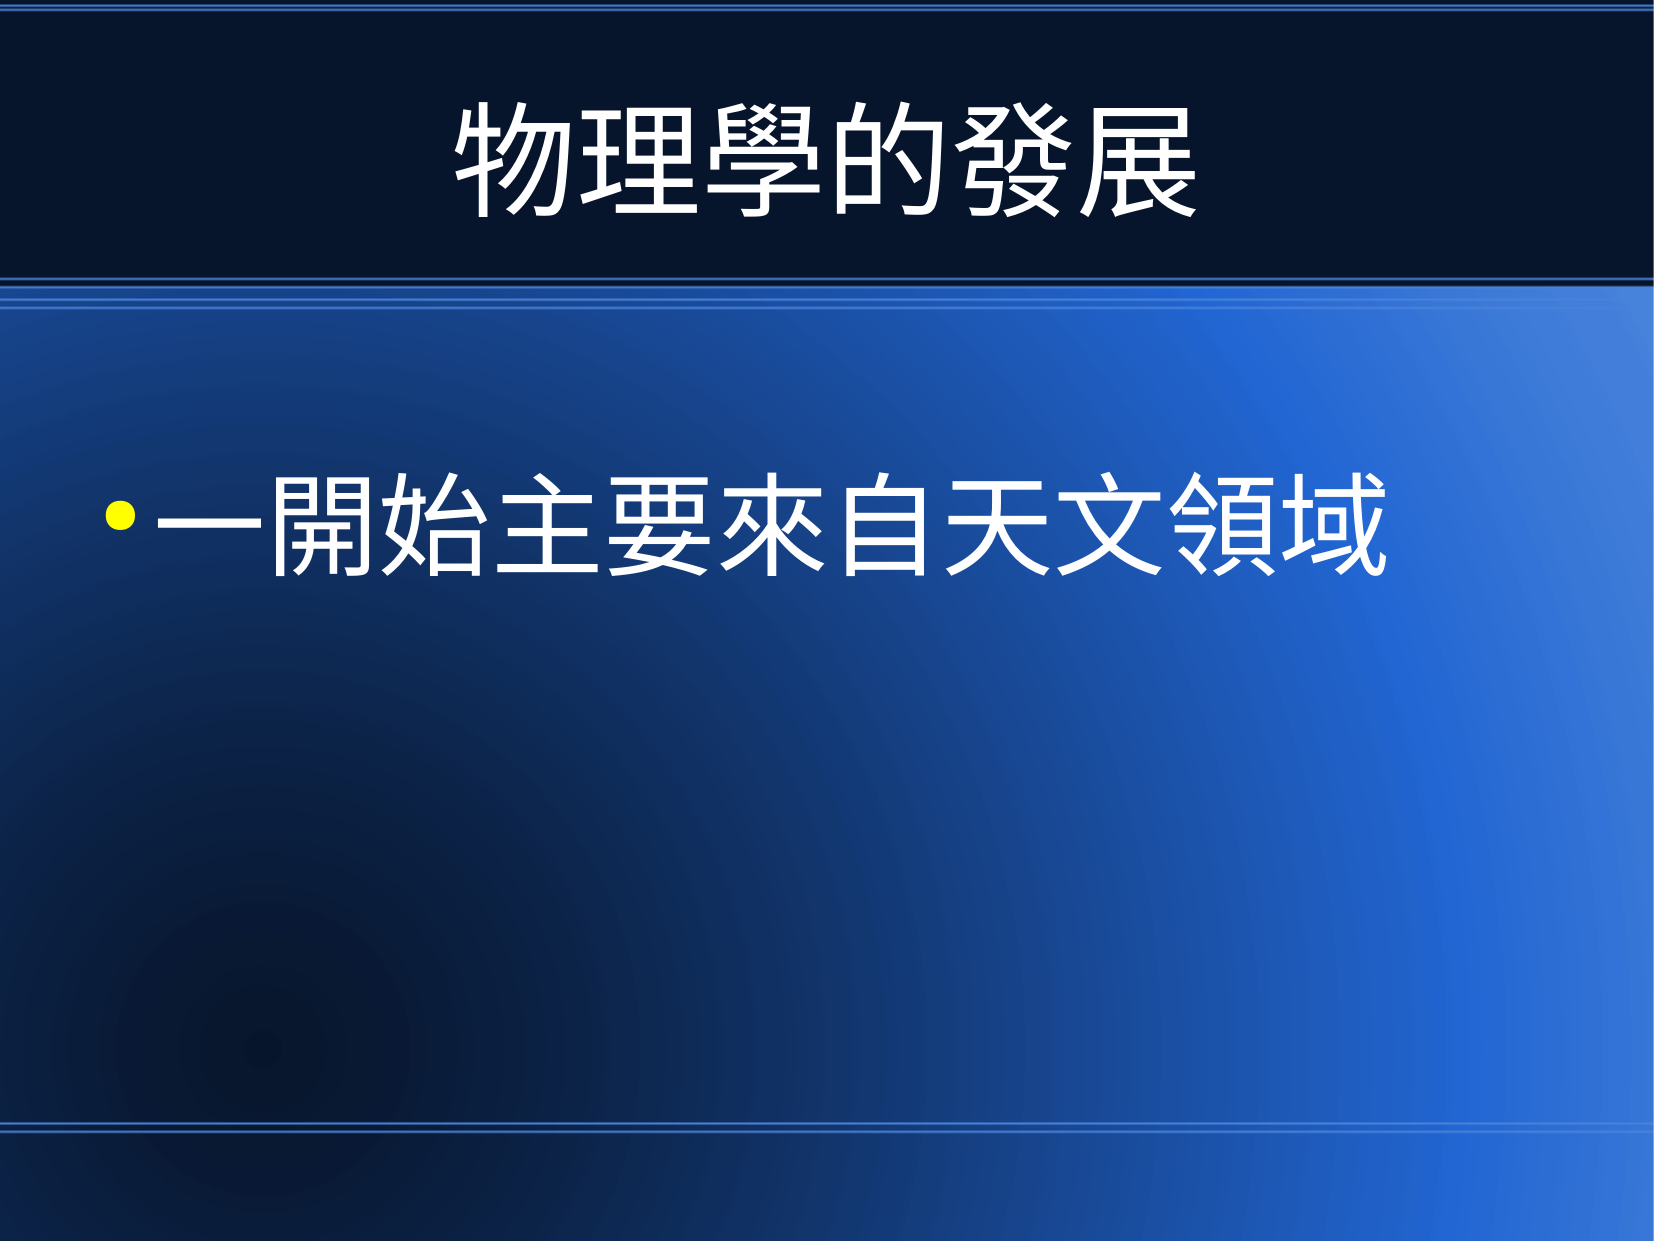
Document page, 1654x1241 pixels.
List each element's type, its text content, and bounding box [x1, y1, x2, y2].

title 物理學的發展 [82, 49, 1571, 257]
picture [0, 0, 1654, 1241]
list 一開始主要來自天文領域 [82, 355, 1571, 1241]
